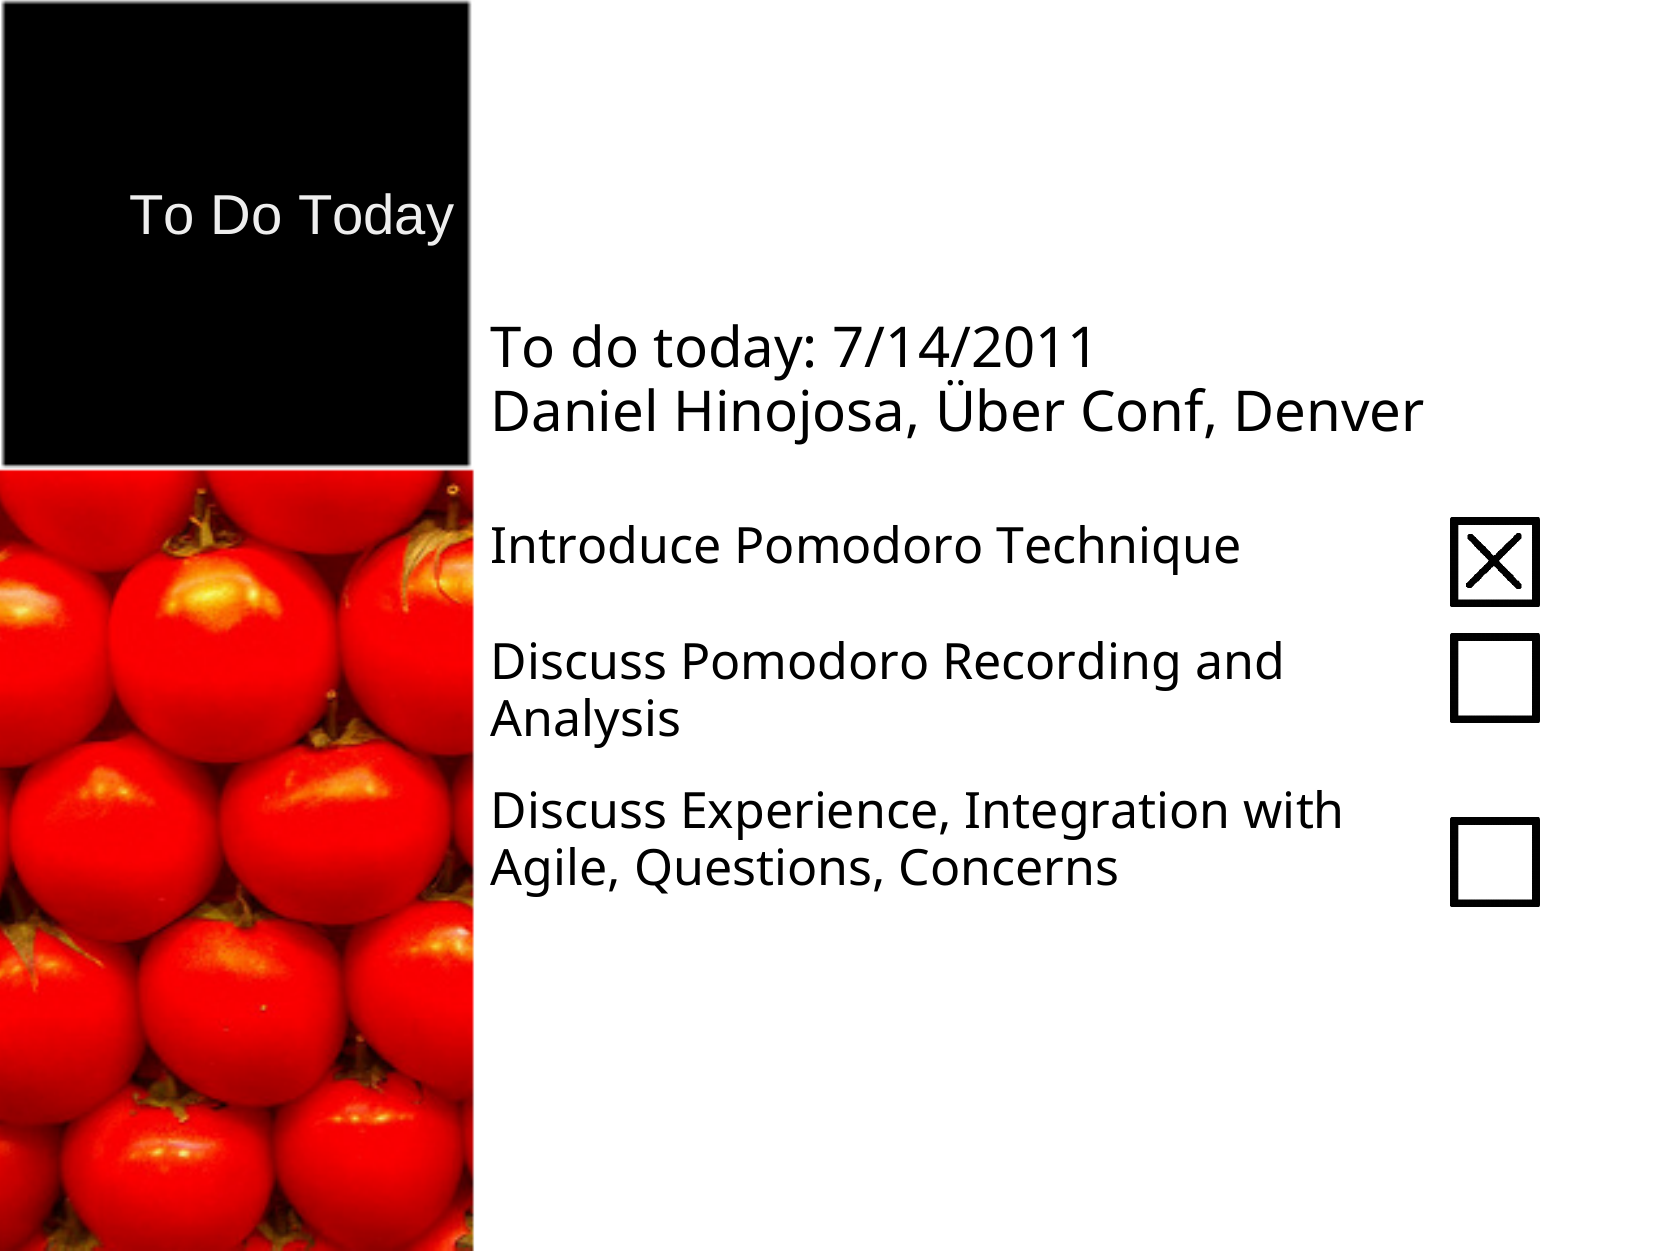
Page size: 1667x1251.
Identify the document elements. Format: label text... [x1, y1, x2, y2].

text_box Discuss Experience, Integration with Agile, Questions, Concerns [490, 782, 1379, 897]
picture [0, 0, 1667, 1251]
list Introduce Pomodoro Technique [490, 517, 1384, 588]
text_box To Do Today [23, 183, 455, 248]
text_box To do today: 7/14/2011 Daniel Hinojosa, Über Conf, Denver [490, 316, 1667, 445]
text_box Discuss Pomodoro Recording and Analysis [490, 633, 1443, 748]
